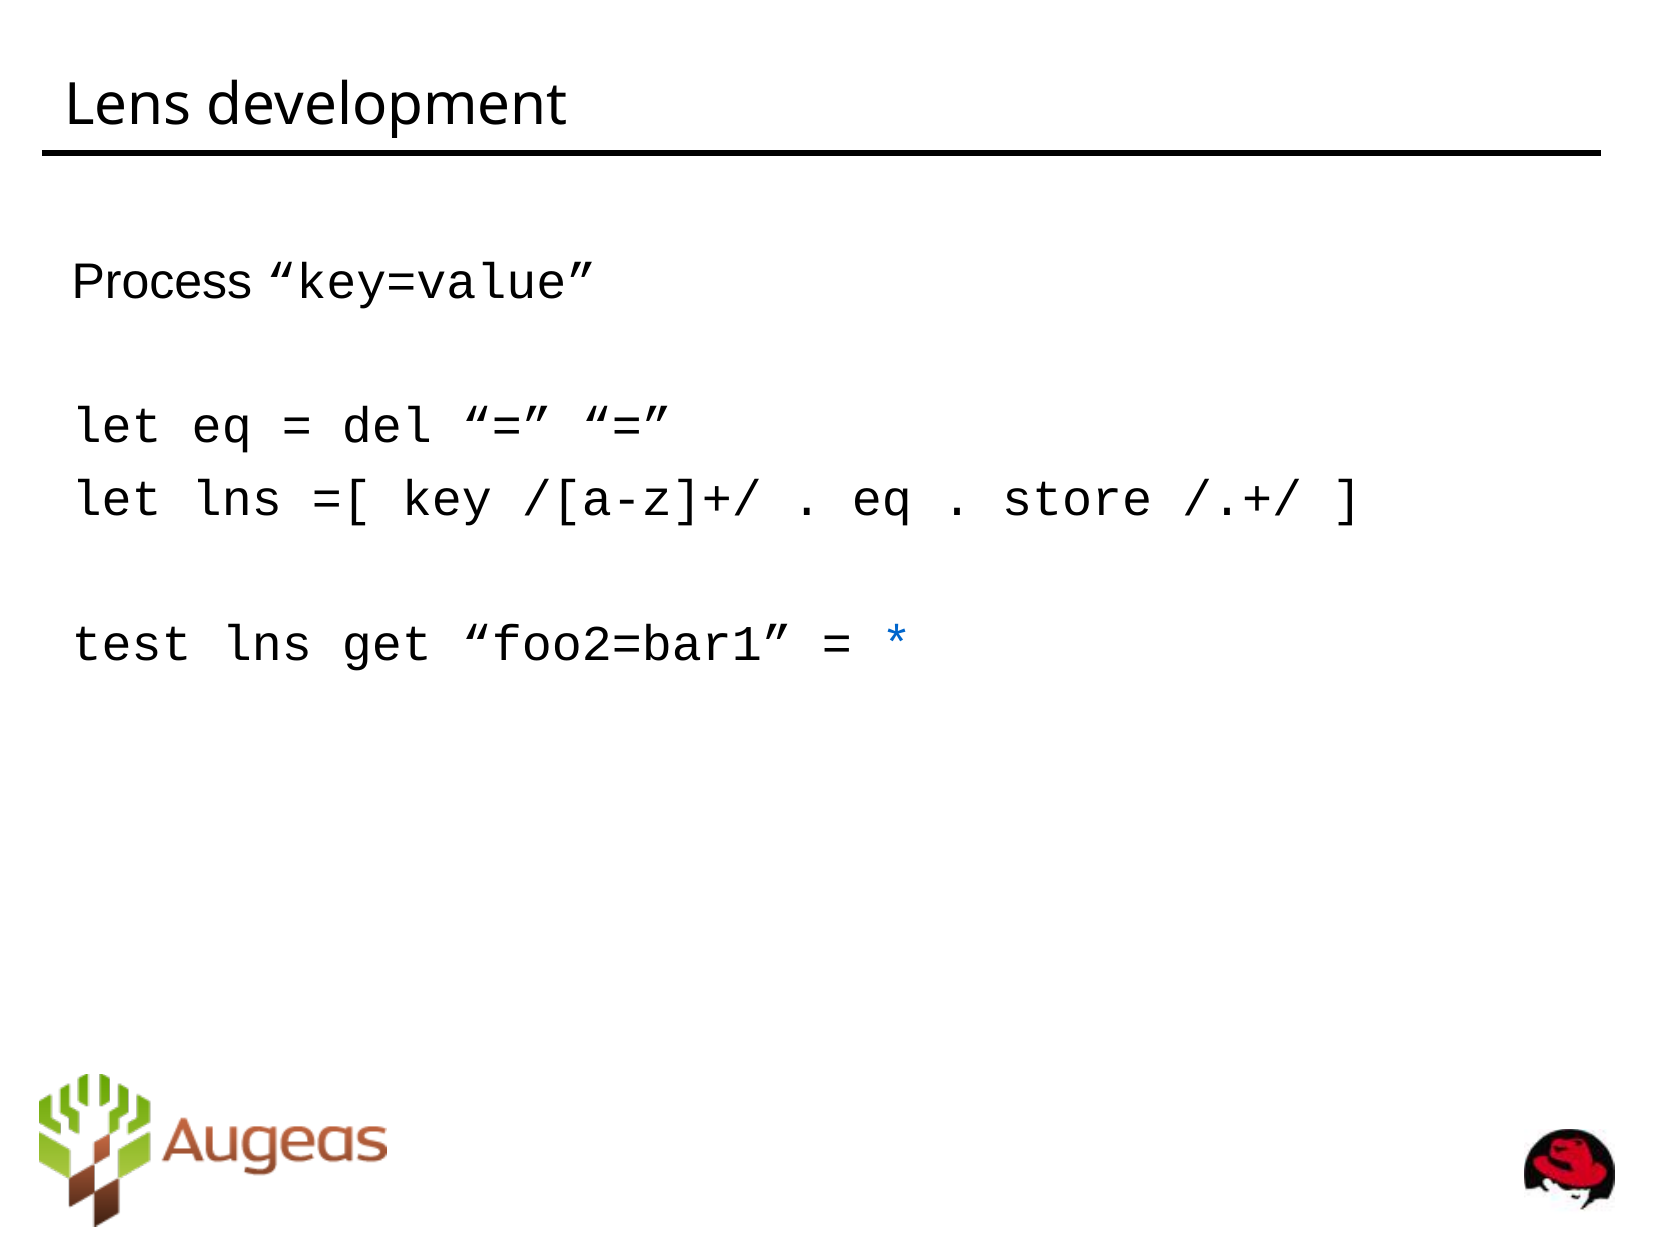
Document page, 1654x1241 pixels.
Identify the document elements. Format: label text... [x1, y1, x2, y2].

picture [39, 1074, 387, 1227]
title Lens development [64, 42, 1496, 161]
list Process “key=value” let eq = del “=” “=” let lns =[ key /[a-z]+/ . eq . store /.+/ ] test lns get “foo2=bar1” = * [71, 180, 1495, 1089]
picture [1524, 1129, 1615, 1220]
